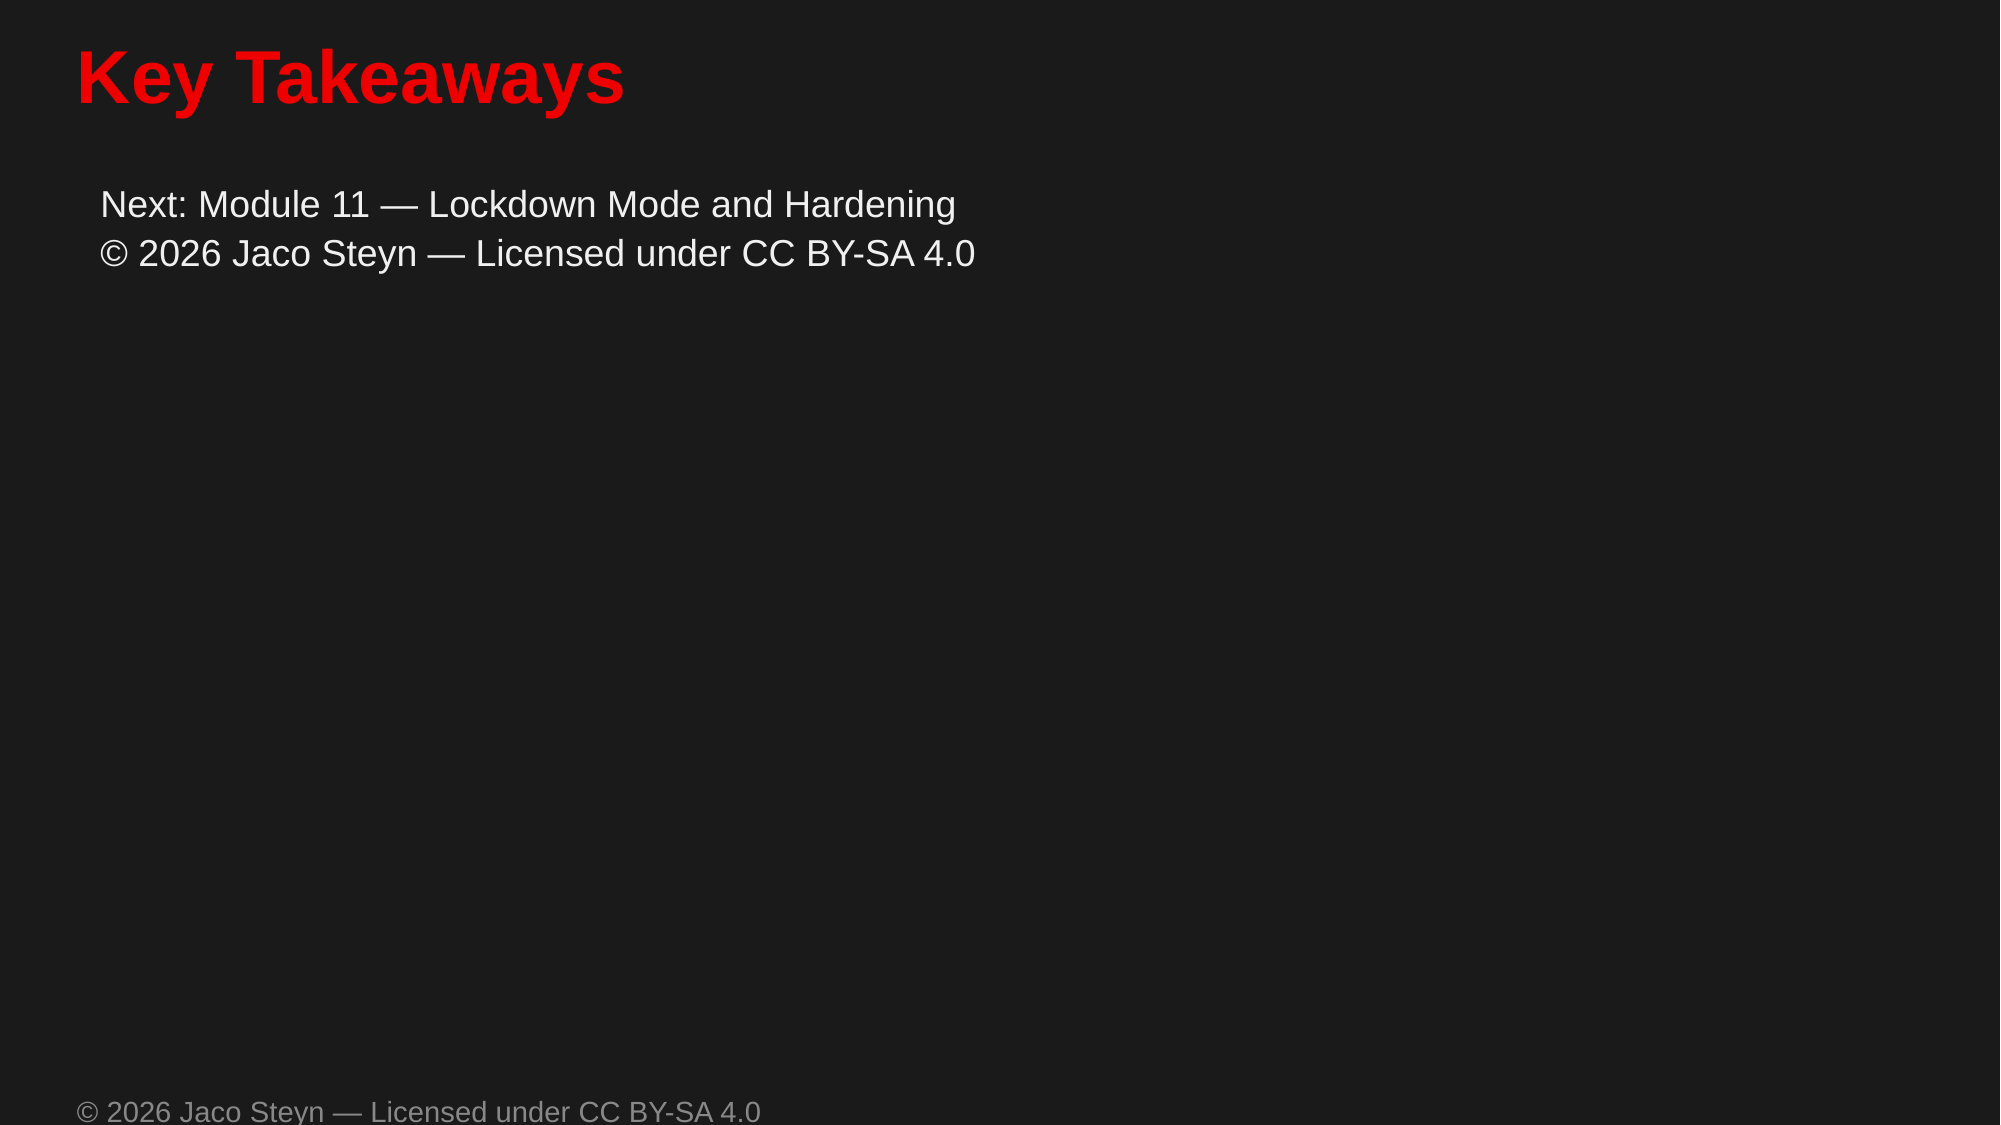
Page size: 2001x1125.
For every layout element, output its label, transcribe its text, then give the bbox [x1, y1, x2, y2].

text_box © 2026 Jaco Steyn — Licensed under CC BY-SA 4.0 [59, 1083, 1942, 1120]
text_box Next: Module 11 — Lockdown Mode and Hardening © 2026 Jaco Steyn — Licensed under CC BY-SA 4.0 [59, 171, 1942, 1083]
text_box Key Takeaways [59, 23, 1942, 154]
